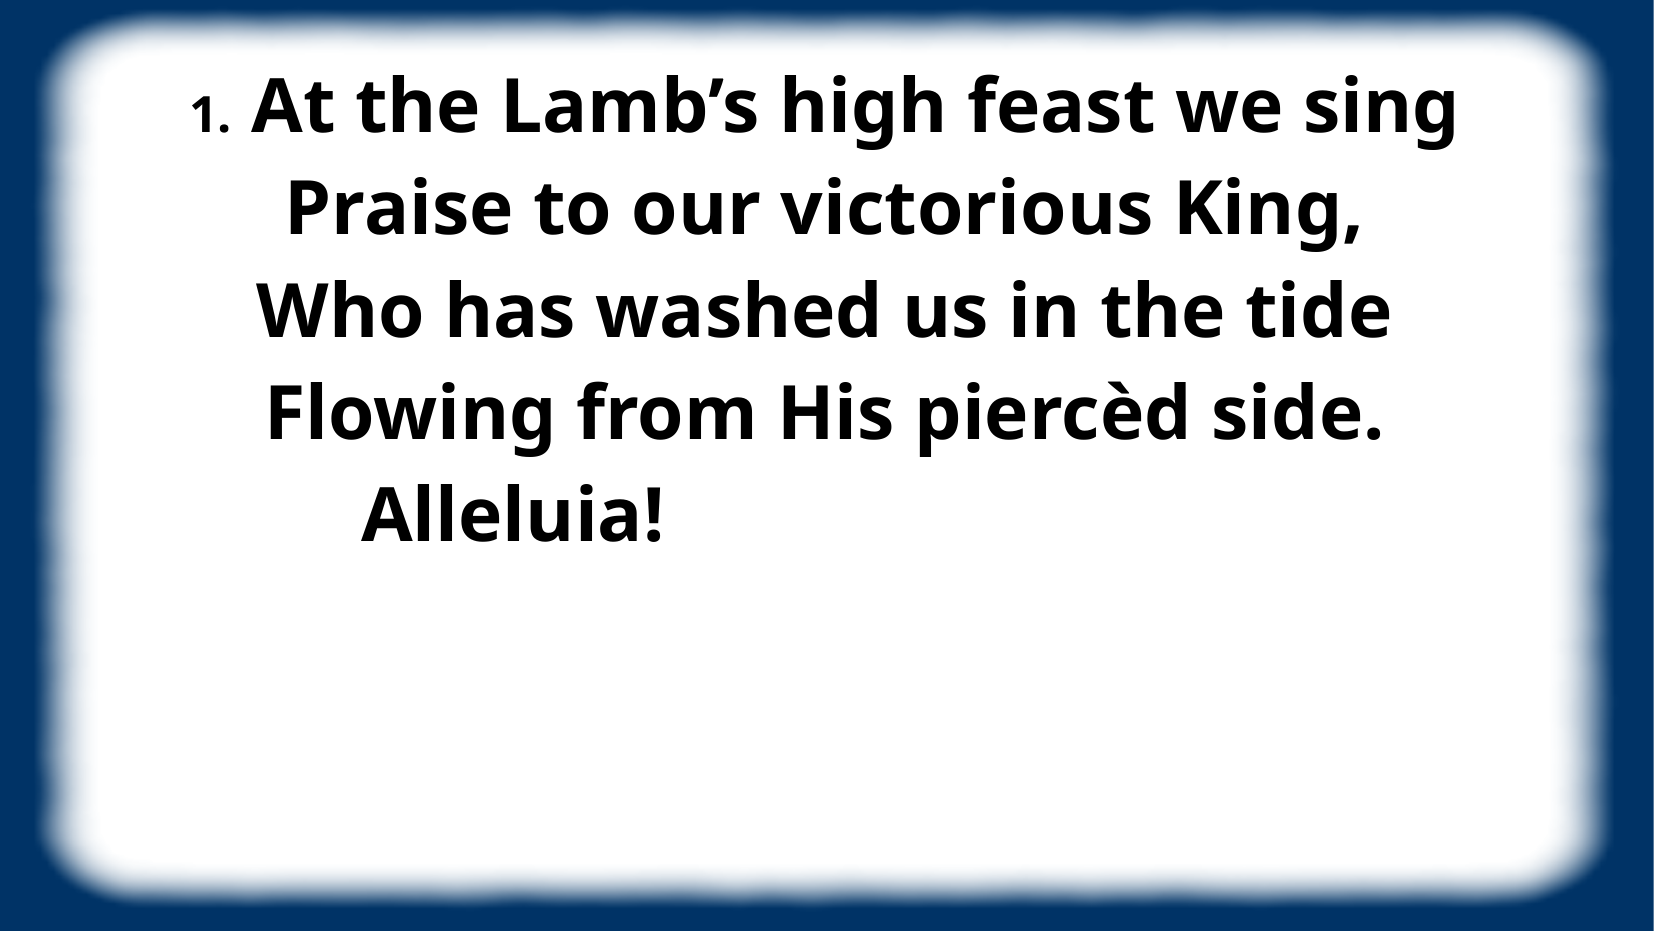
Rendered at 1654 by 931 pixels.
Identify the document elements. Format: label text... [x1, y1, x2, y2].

text_box 1. At the Lamb’s high feast we sing Praise to our victorious King, Who has washed us in the tide Flowing from His piercèd side. Alleluia! [75, 44, 1576, 559]
picture [0, 0, 1654, 931]
